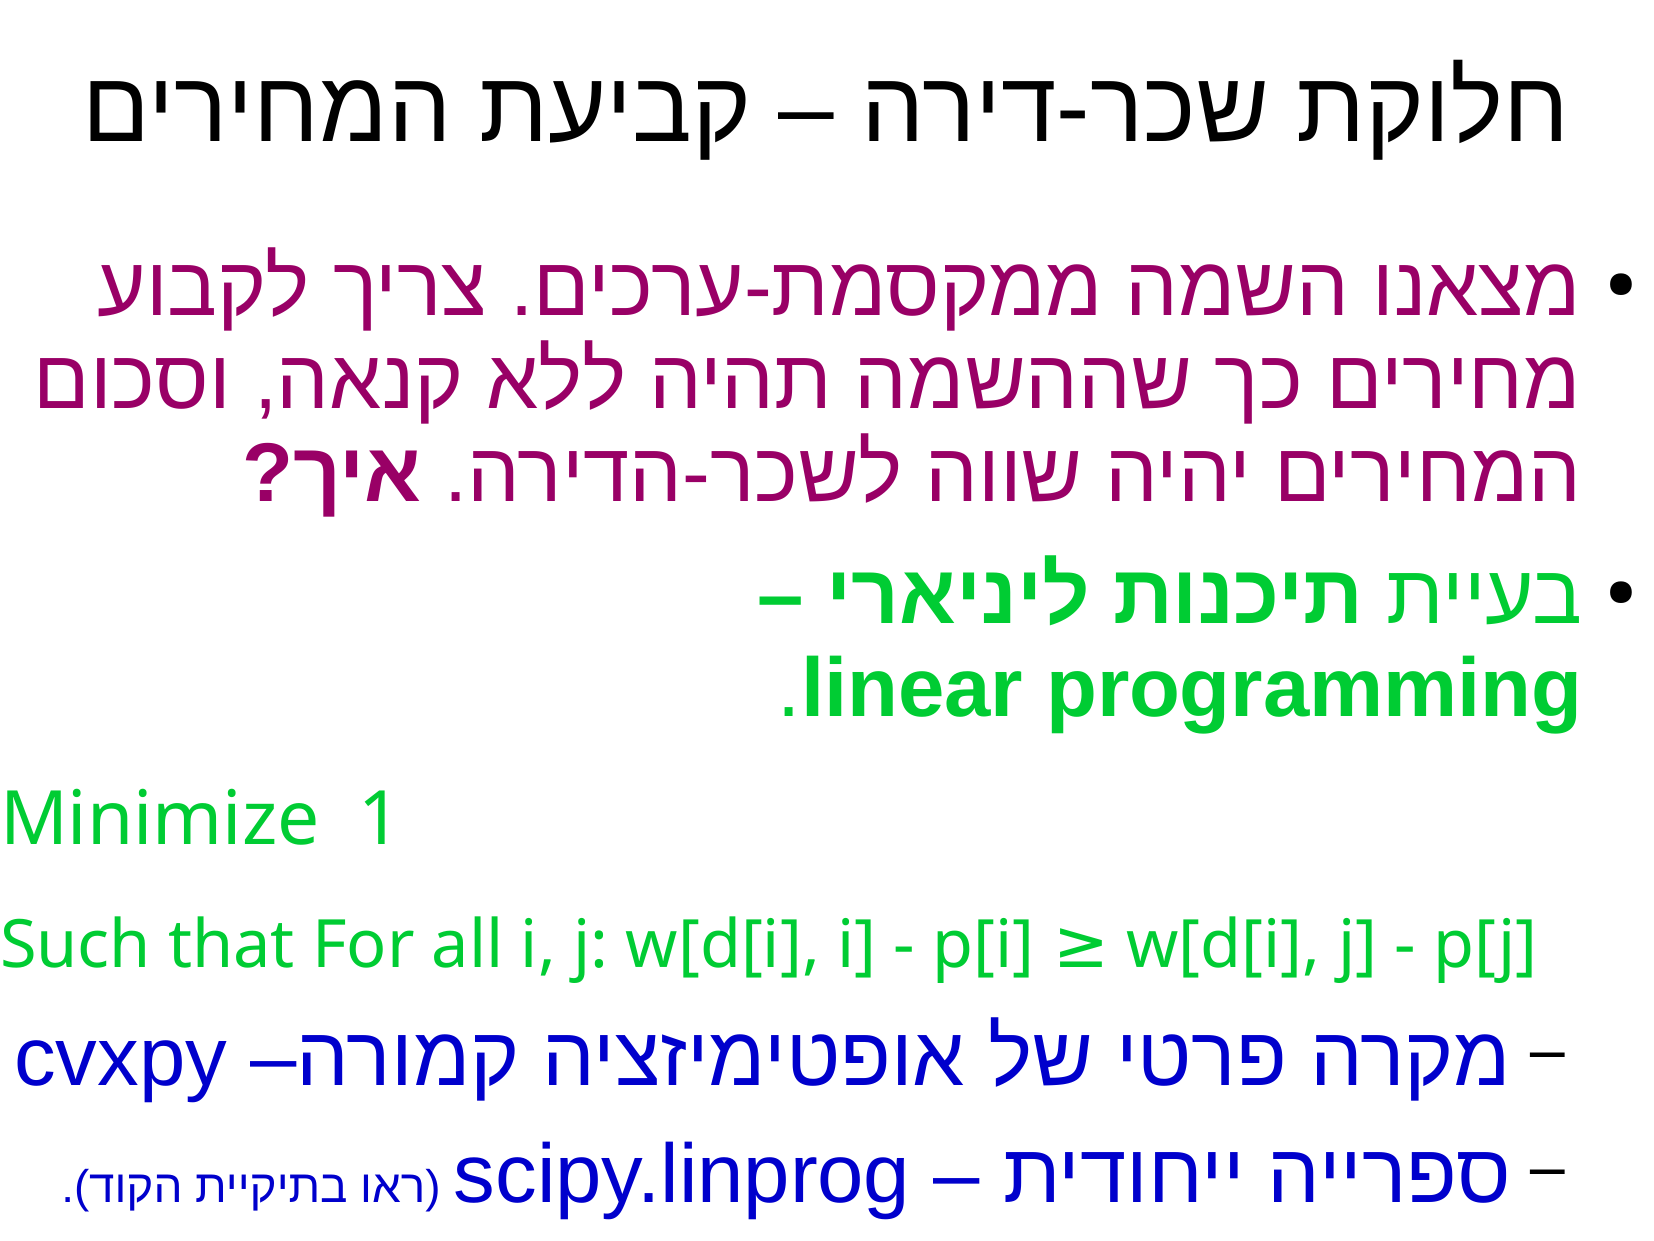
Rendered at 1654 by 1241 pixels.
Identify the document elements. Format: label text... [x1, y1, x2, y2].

list מצאנו השמה ממקסמת-ערכים. צריך לקבוע מחירים כך שההשמה תהיה ללא קנאה, וסכום המחירים יהיה שווה לשכר-הדירה. איך? בעיית תיכנות ליניארי – linear programming. Minimize 1 Such that For all i, j: w[d[i], i] - p[i] ≥ w[d[i], j] - p[j] מקרה פרטי של אופטימיזציה קמורה– cvxpy ספרייה ייחודית – scipy.linprog (ראו בתיקיית הקוד). [0, 240, 1654, 1231]
title חלוקת שכר-דירה – קביעת המחירים [0, 0, 1654, 213]
